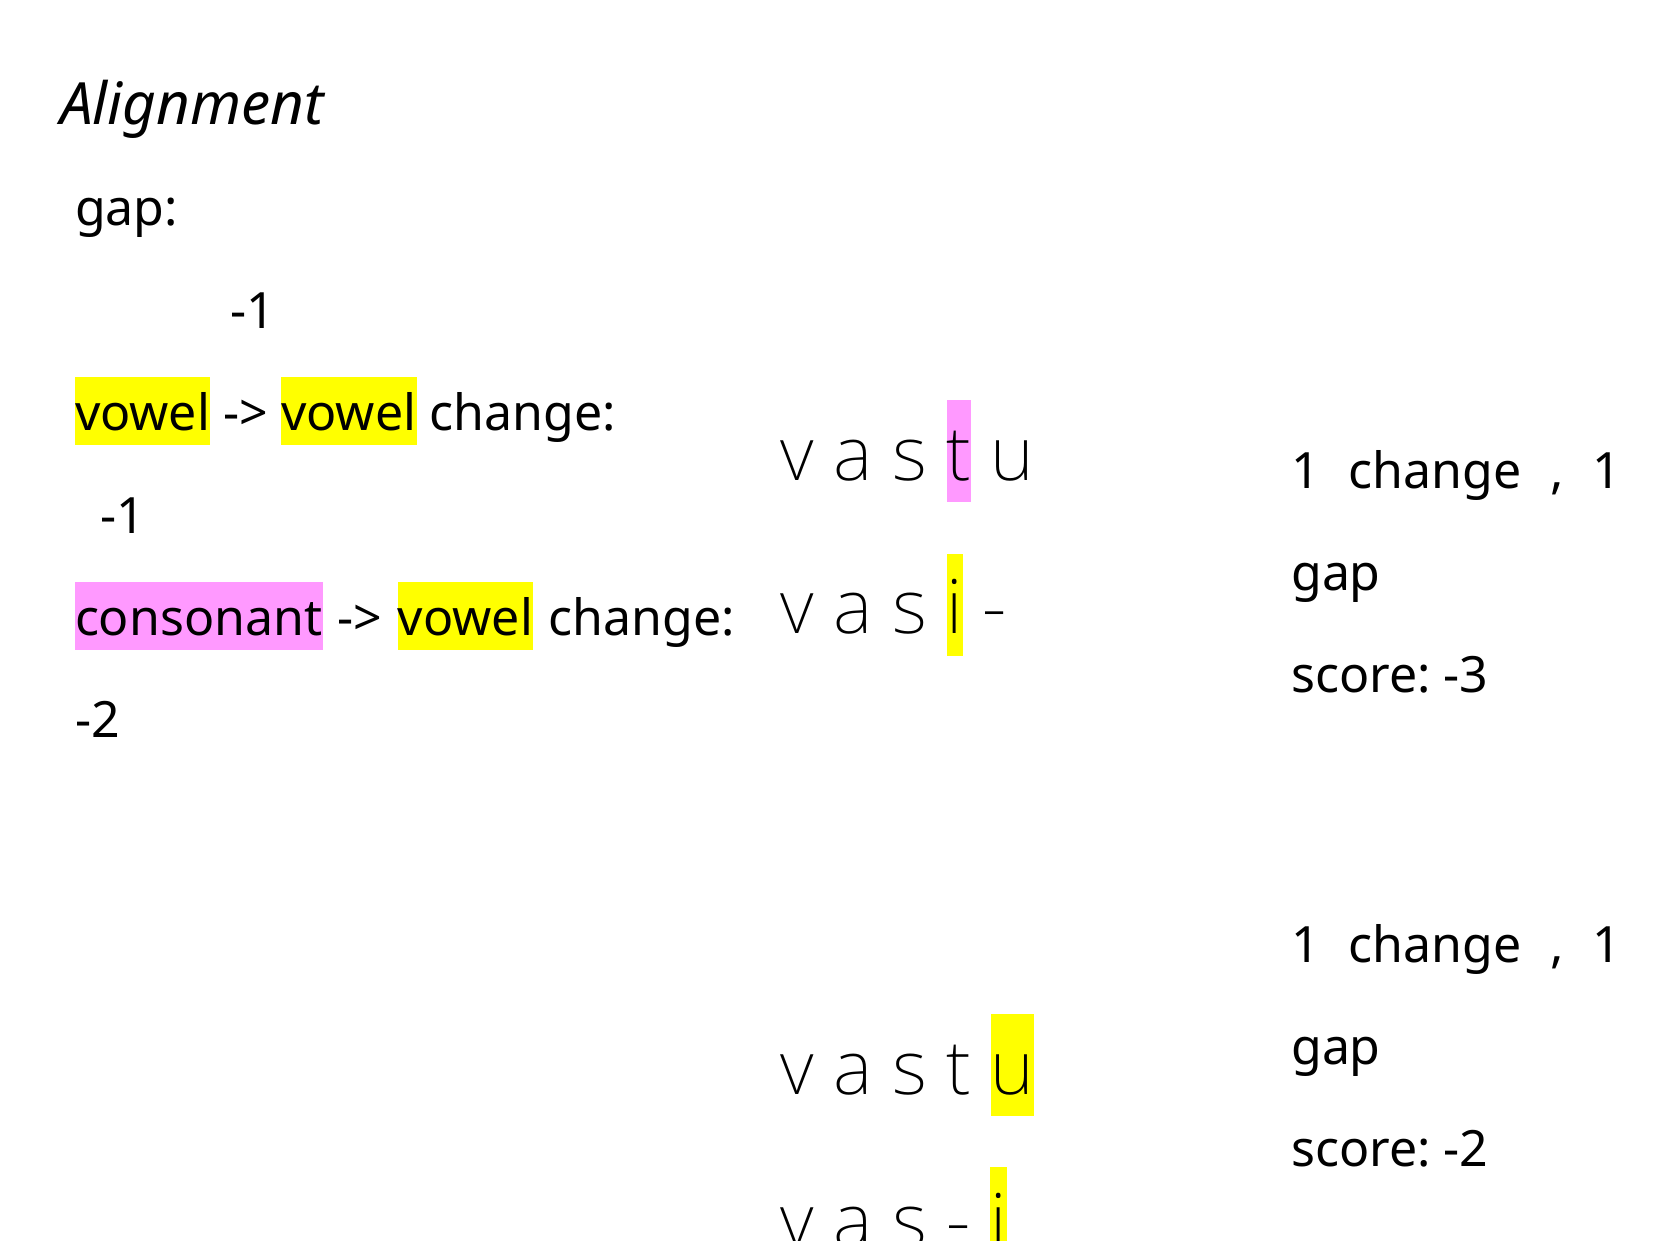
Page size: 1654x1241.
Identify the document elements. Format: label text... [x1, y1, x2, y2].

text_box 1 change , 1 gap score: -2 [1291, 874, 1622, 1025]
text_box gap: -1 vowel -> vowel change: -1 consonant -> vowel change: -2 [75, 138, 736, 364]
text_box 1 change , 1 gap score: -3 [1291, 400, 1622, 551]
text_box v a s t u v a s i - v a s t u v a s - i [780, 349, 1231, 1116]
text_box Alignment [60, 22, 421, 133]
